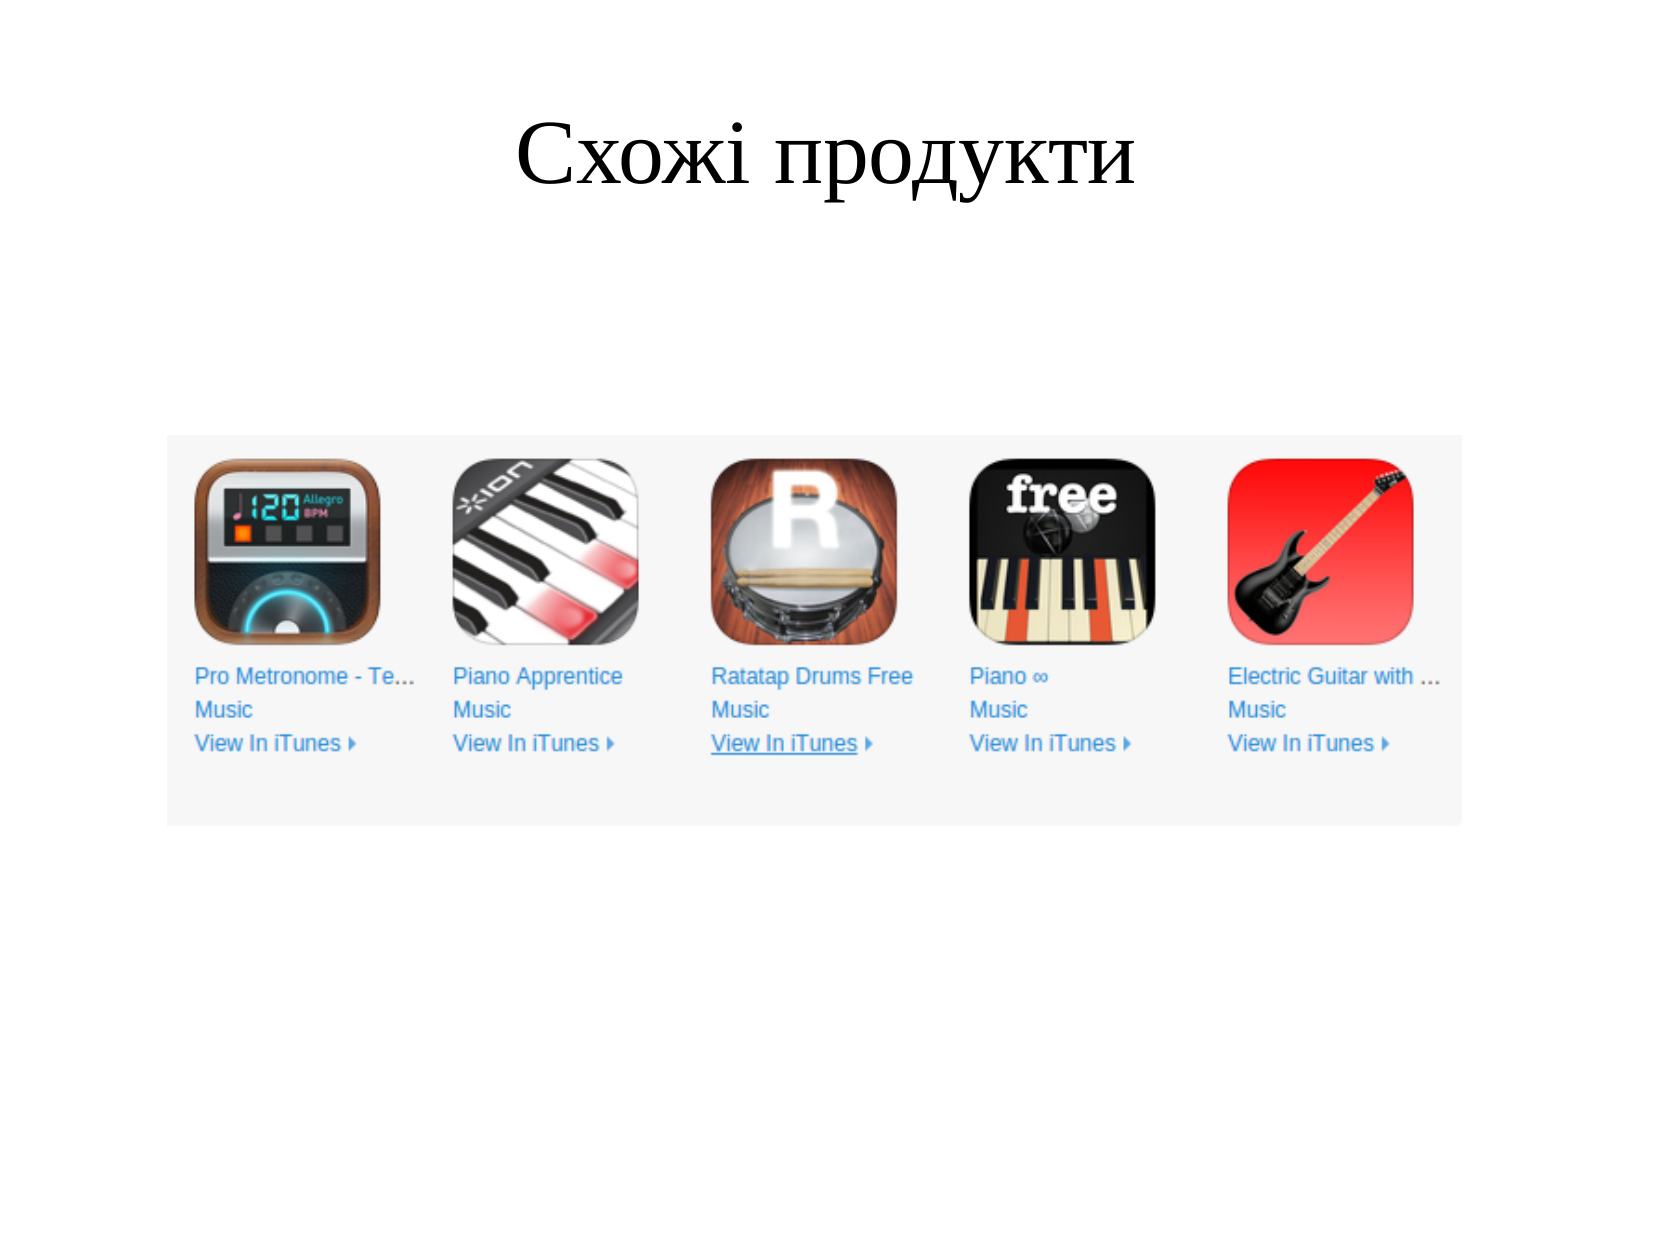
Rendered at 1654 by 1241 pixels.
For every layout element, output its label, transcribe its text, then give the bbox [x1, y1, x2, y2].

picture [167, 435, 1492, 826]
title Схожі продукти [82, 49, 1571, 257]
